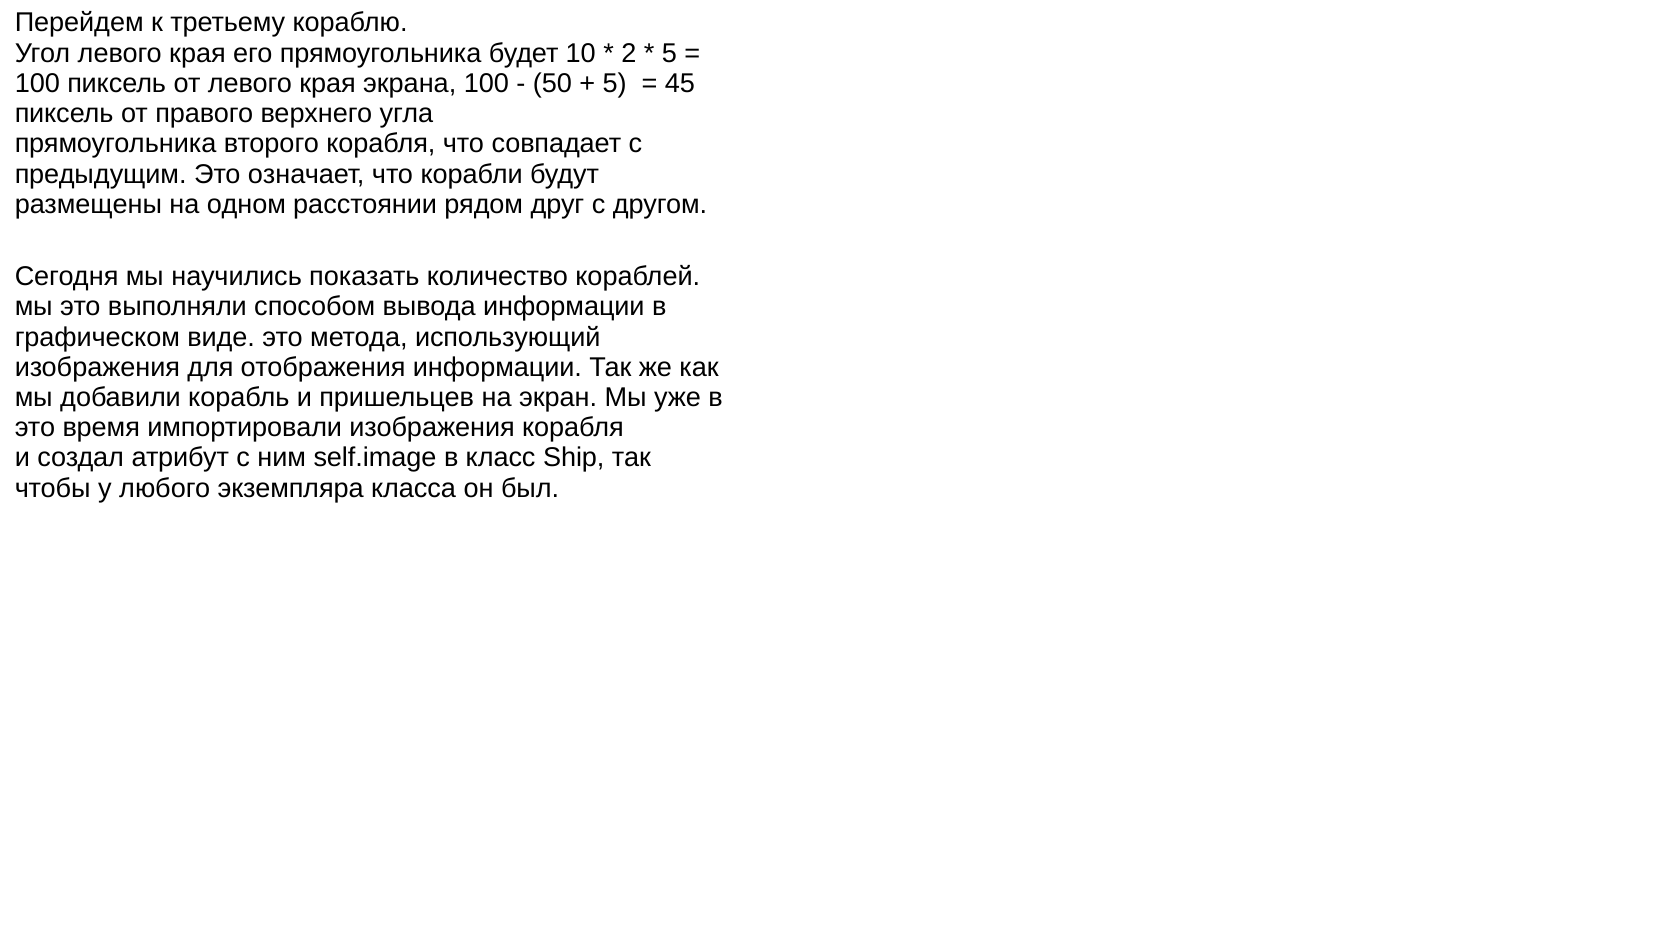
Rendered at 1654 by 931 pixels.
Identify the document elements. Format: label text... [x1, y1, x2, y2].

text_box Перейдем к третьему кораблю. Угол левого края его прямоугольника будет 10 * 2 * 5 = 100 пиксель от левого края экрана, 100 - (50 + 5) = 45 пиксель от правого верхнего угла прямоугольника второго корабля, что совпадает с предыдущим. Это означает, что корабли будут размещены на одном расстоянии рядом друг с другом. Сегодня мы научились показать количество кораблей. мы это выполняли способом вывода информации в графическом виде. это метода, использующий изображения для отображения информации. Так же как мы добавили корабль и пришельцев на экран. Мы уже в это время импортировали изображения корабля и создал атрибут с ним self.image в класс Ship, так чтобы у любого экземпляра класса он был. [0, 0, 739, 768]
